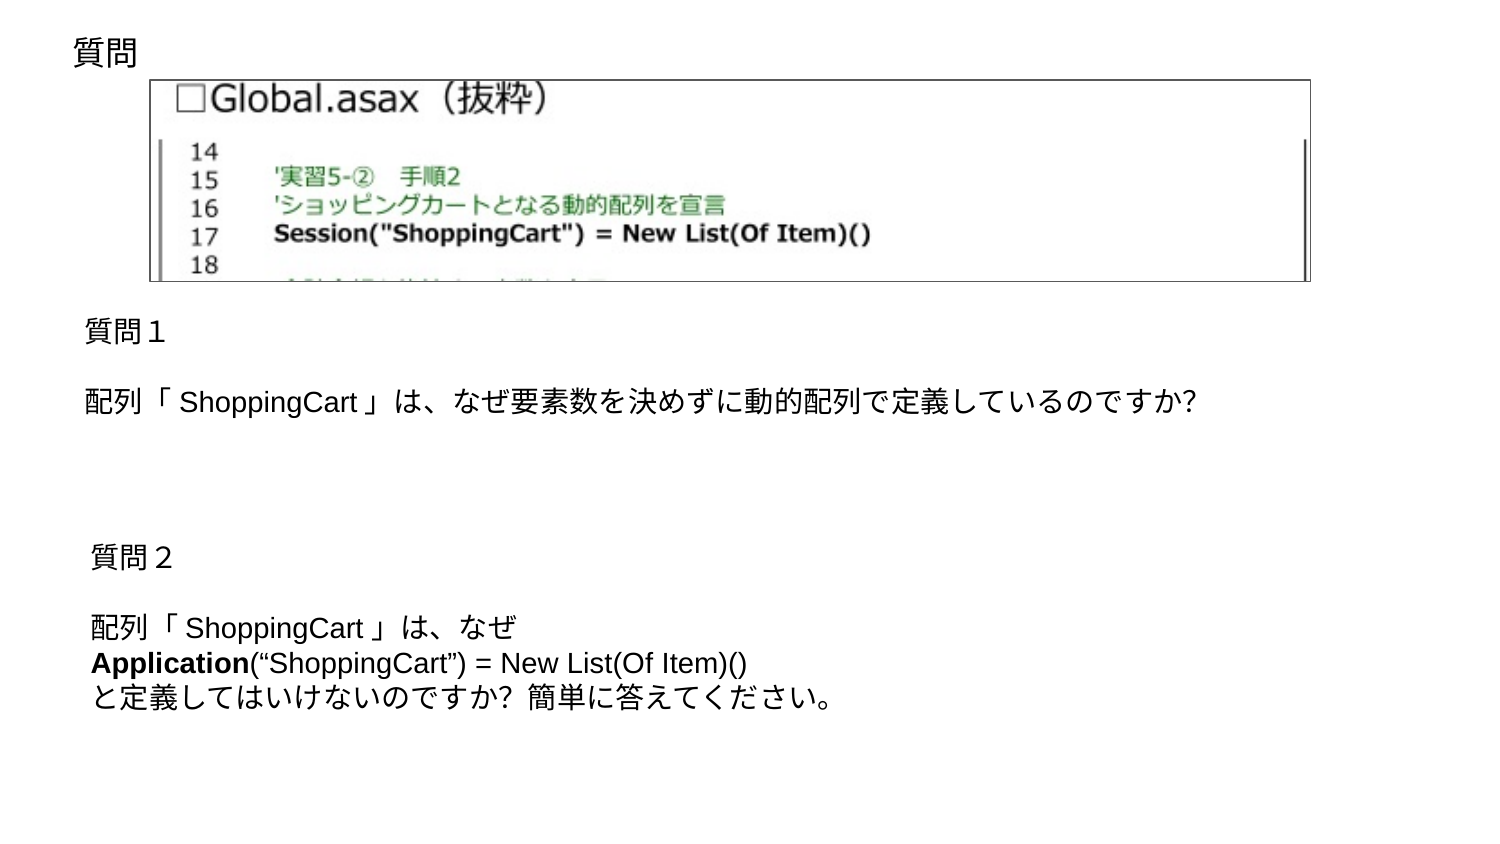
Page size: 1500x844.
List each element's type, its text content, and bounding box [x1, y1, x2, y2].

text_box 質問２ 配列「ShoppingCart」は、なぜ Application(“ShoppingCart”) = New List(Of Item)() と定義してはいけないのですか？簡単に答えてください。 [75, 524, 1425, 720]
picture [150, 80, 1310, 281]
text_box 質問１ 配列「ShoppingCart」は、なぜ要素数を決めずに動的配列で定義しているのですか？ [69, 297, 1417, 436]
title 質問 [57, 16, 1455, 69]
